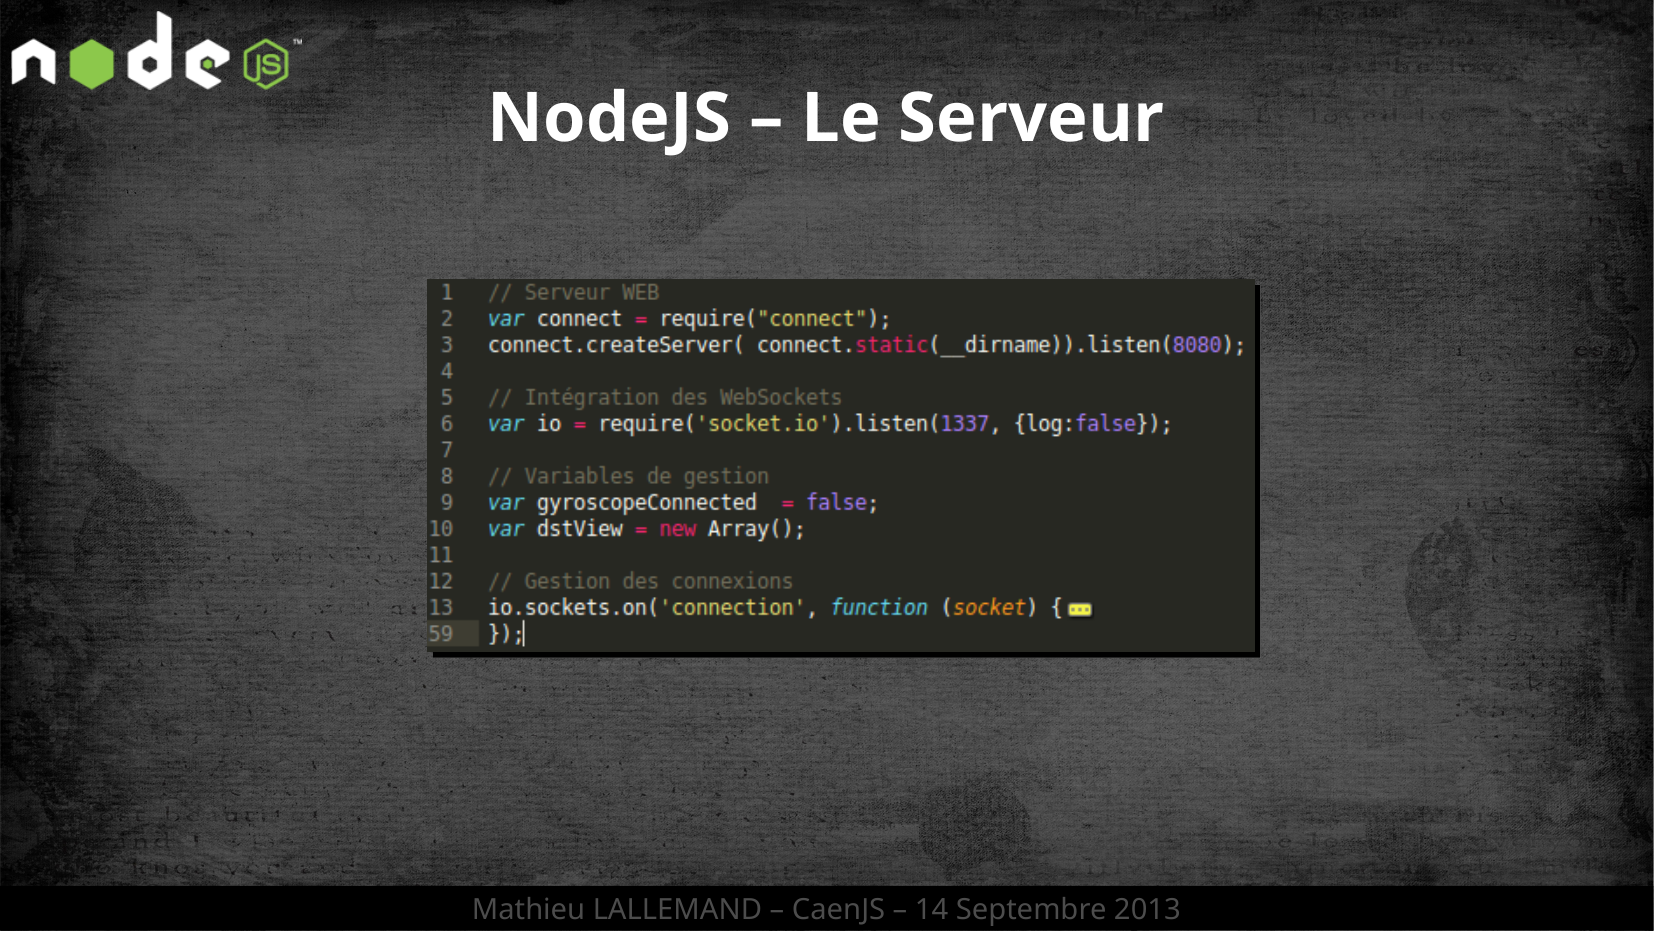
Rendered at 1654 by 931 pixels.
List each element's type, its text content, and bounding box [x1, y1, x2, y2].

title NodeJS – Le Serveur [82, 37, 1571, 193]
picture [0, 0, 1654, 885]
text_box Mathieu LALLEMAND – CaenJS – 14 Septembre 2013 [0, 885, 1654, 931]
